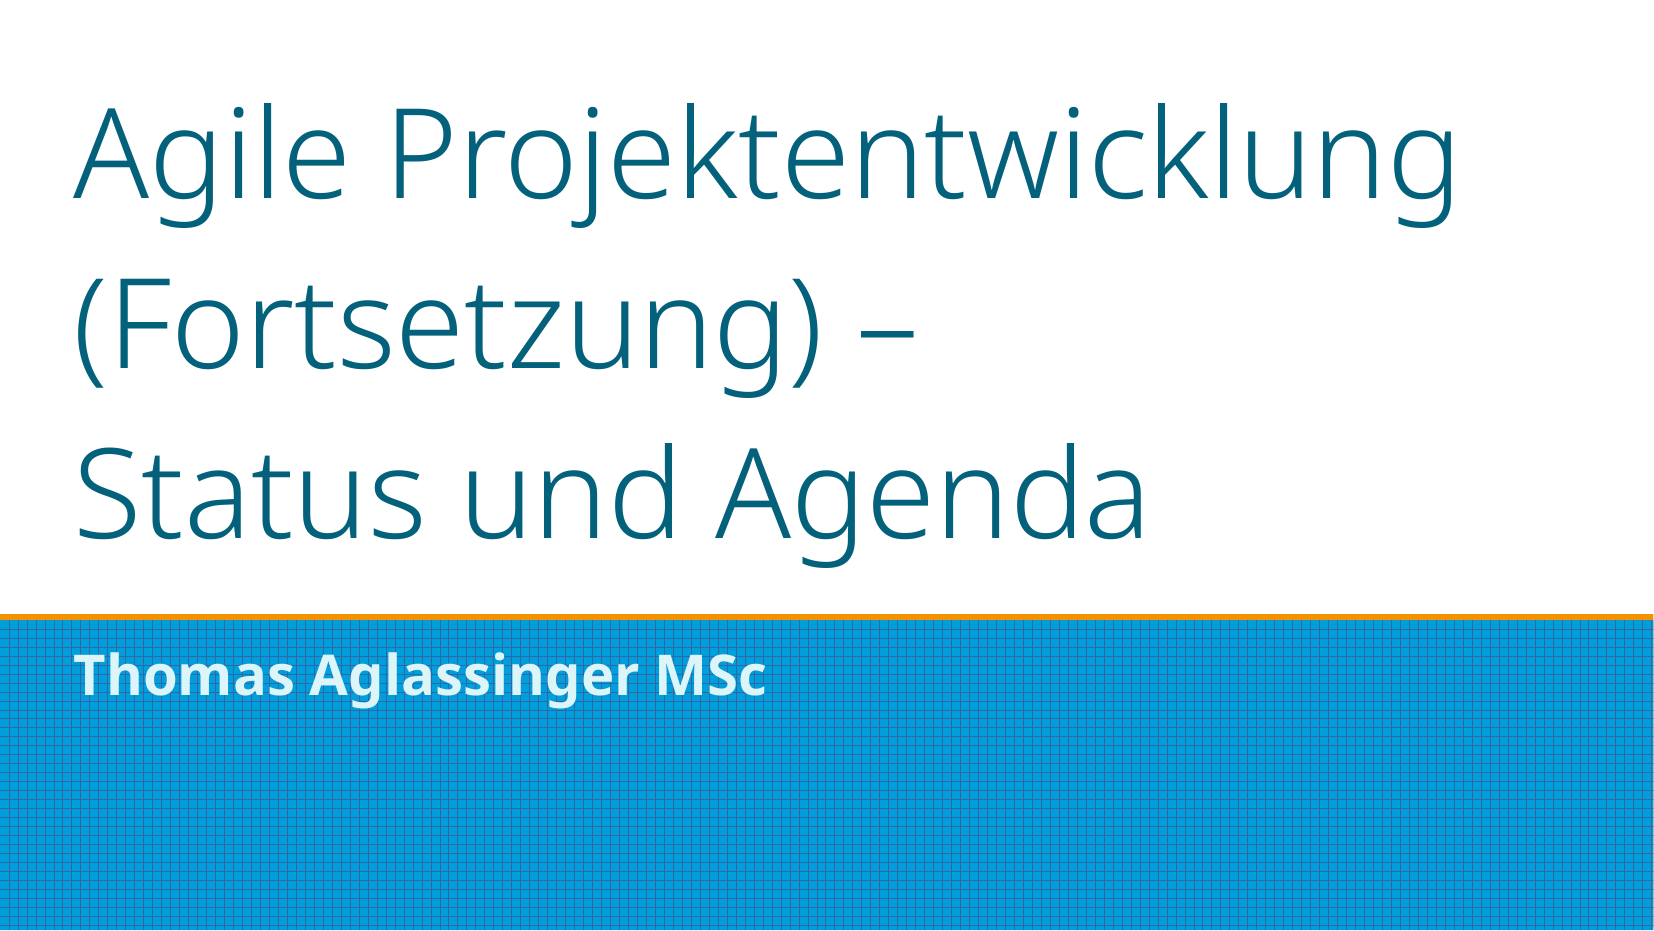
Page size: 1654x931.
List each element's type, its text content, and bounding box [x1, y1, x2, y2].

subtitle Thomas Aglassinger MSc [73, 634, 1551, 827]
title Agile Projektentwicklung (Fortsetzung) – Status und Agenda [73, 44, 1551, 576]
